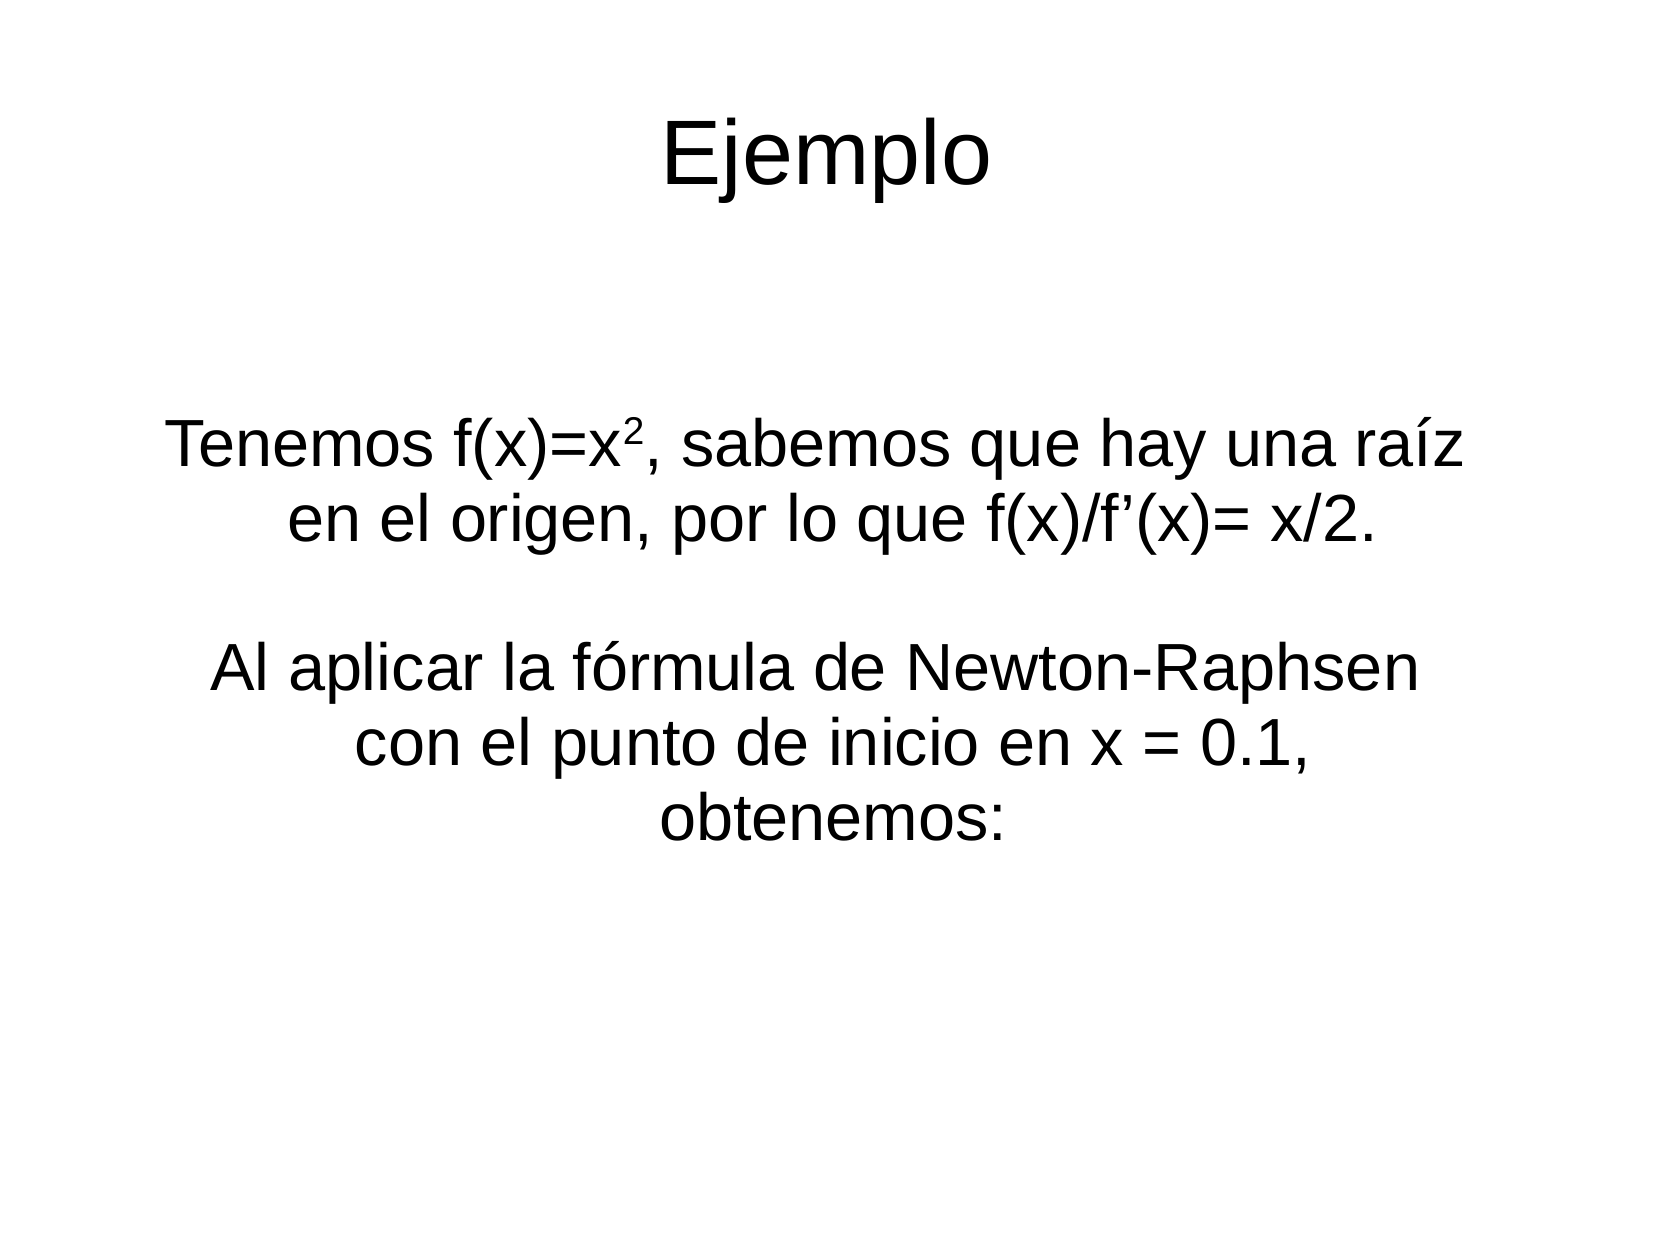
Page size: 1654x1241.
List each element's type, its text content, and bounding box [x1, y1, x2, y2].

subtitle Tenemos f(x)=x2, sabemos que hay una raíz en el origen, por lo que f(x)/f’(x)= x/2. Al aplicar la fórmula de Newton-Raphsen con el punto de inicio en x = 0.1, obtenemos: [117, 295, 1479, 966]
title Ejemplo [82, 49, 1571, 257]
